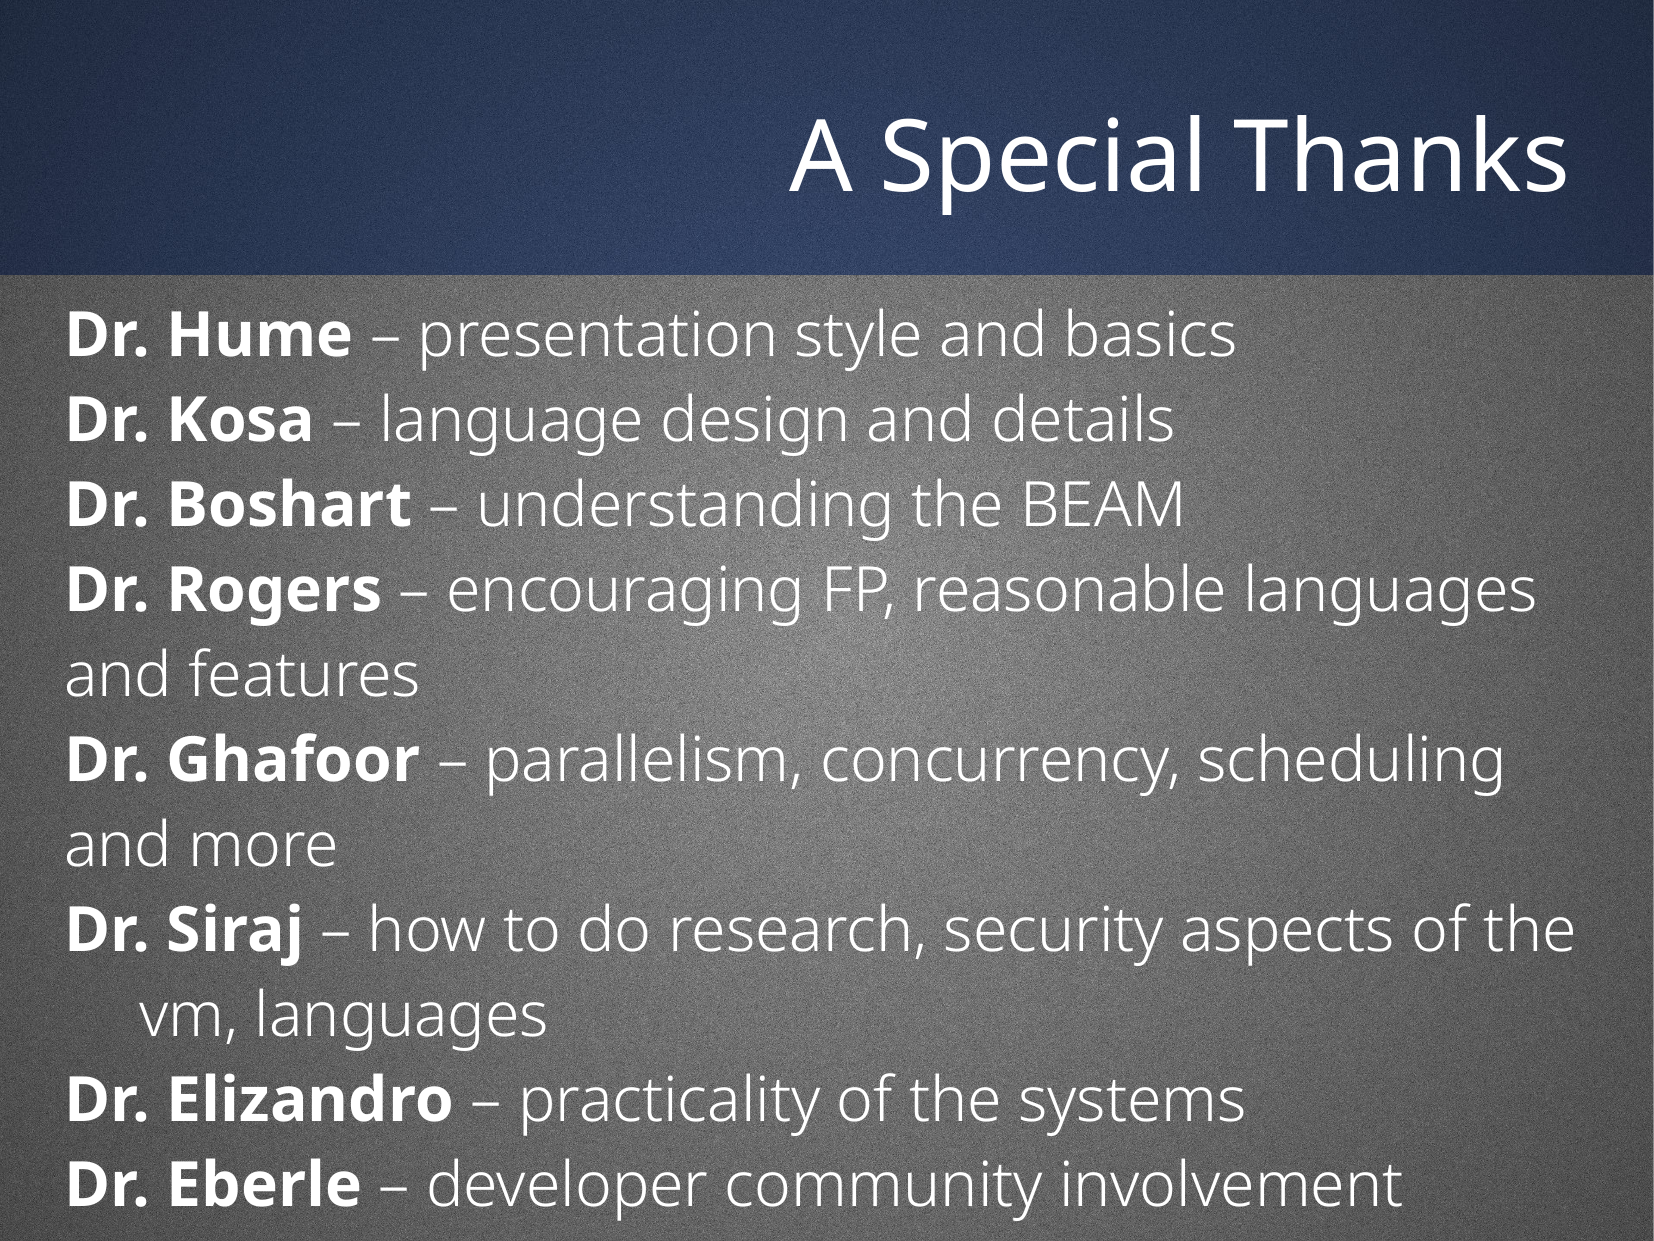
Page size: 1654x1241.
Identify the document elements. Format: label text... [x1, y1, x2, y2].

subtitle Dr. Hume – presentation style and basics Dr. Kosa – language design and details Dr. Boshart – understanding the BEAM Dr. Rogers – encouraging FP, reasonable languages and features Dr. Ghafoor – parallelism, concurrency, scheduling and more Dr. Siraj – how to do research, security aspects of the vm, languages Dr. Elizandro – practicality of the systems Dr. Eberle – developer community involvement Dr. Talbert – ethics of presentation and research [29, 290, 1595, 1230]
picture [0, 0, 1654, 1241]
title A Special Thanks [82, 49, 1571, 257]
